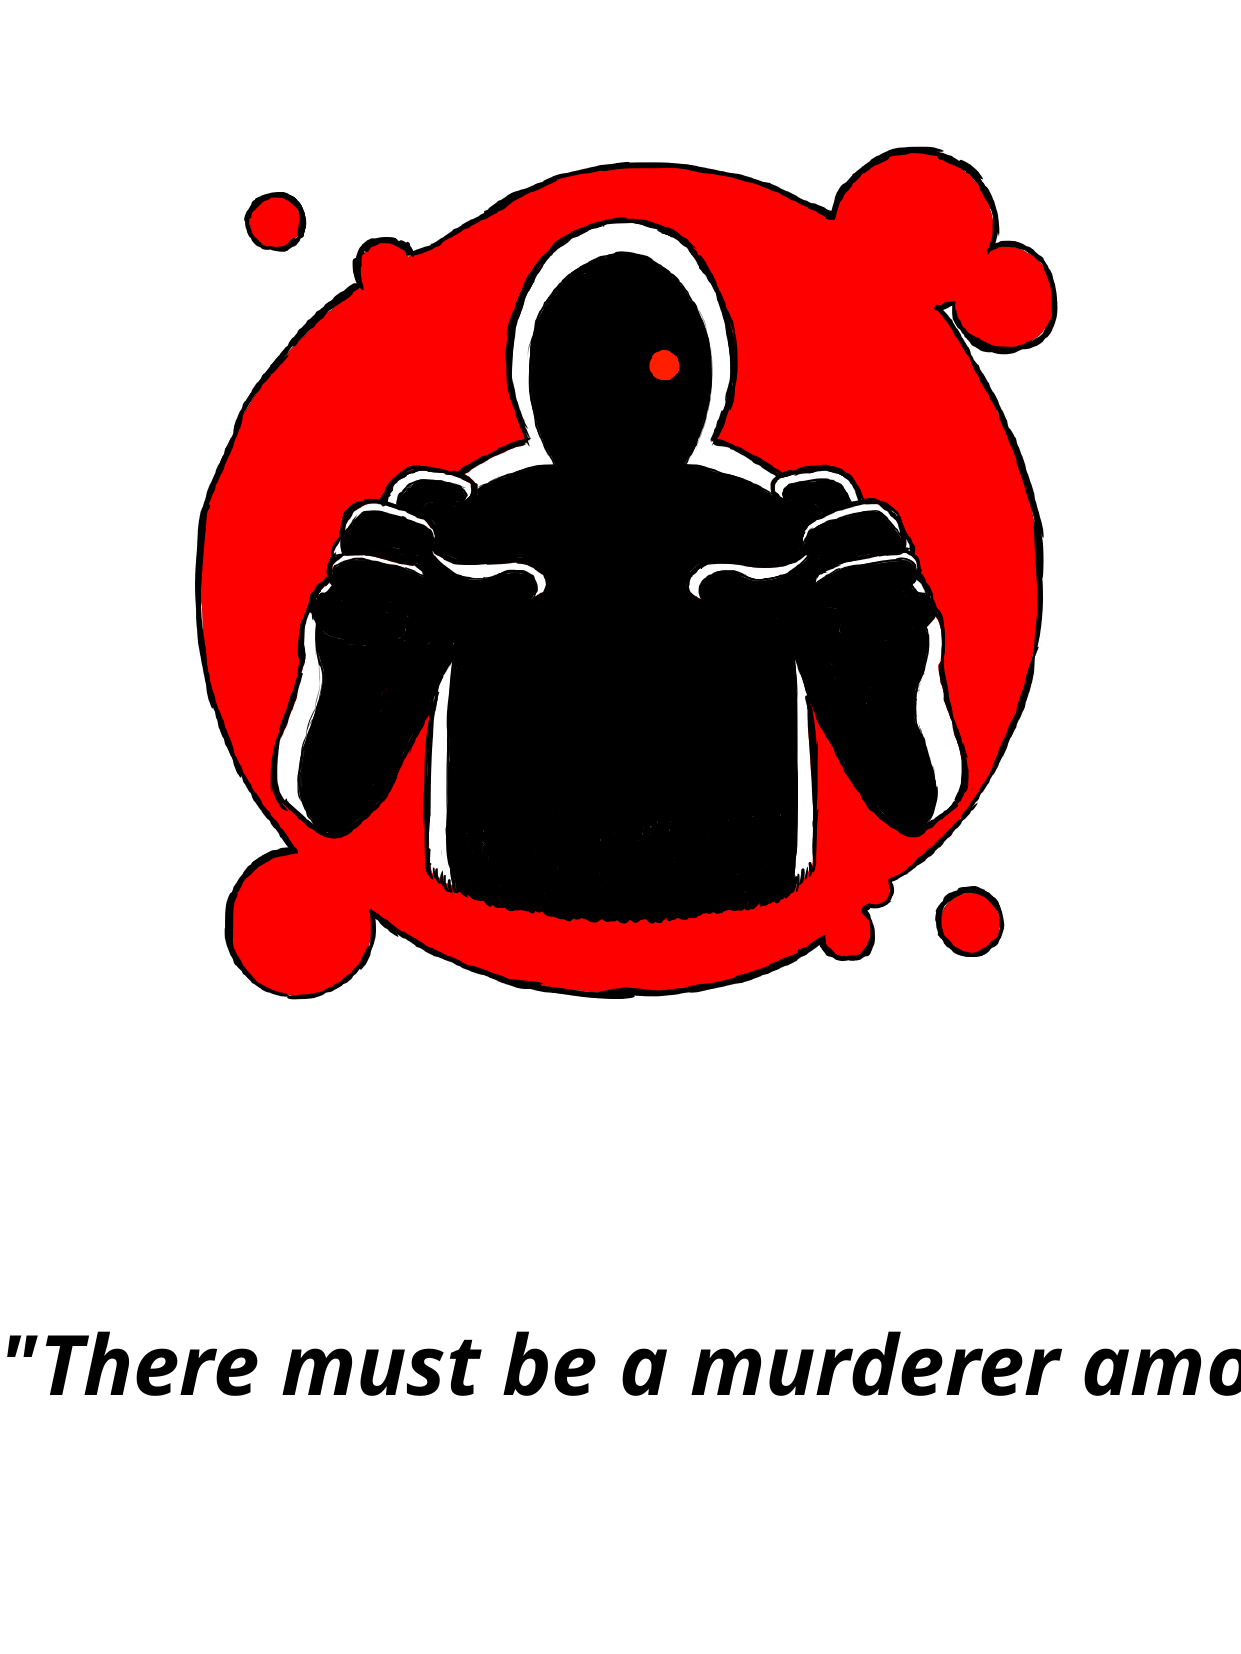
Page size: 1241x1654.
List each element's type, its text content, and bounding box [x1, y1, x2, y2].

picture [170, 119, 1071, 1021]
text_box "There must be a murderer among us" [0, 1192, 1216, 1534]
